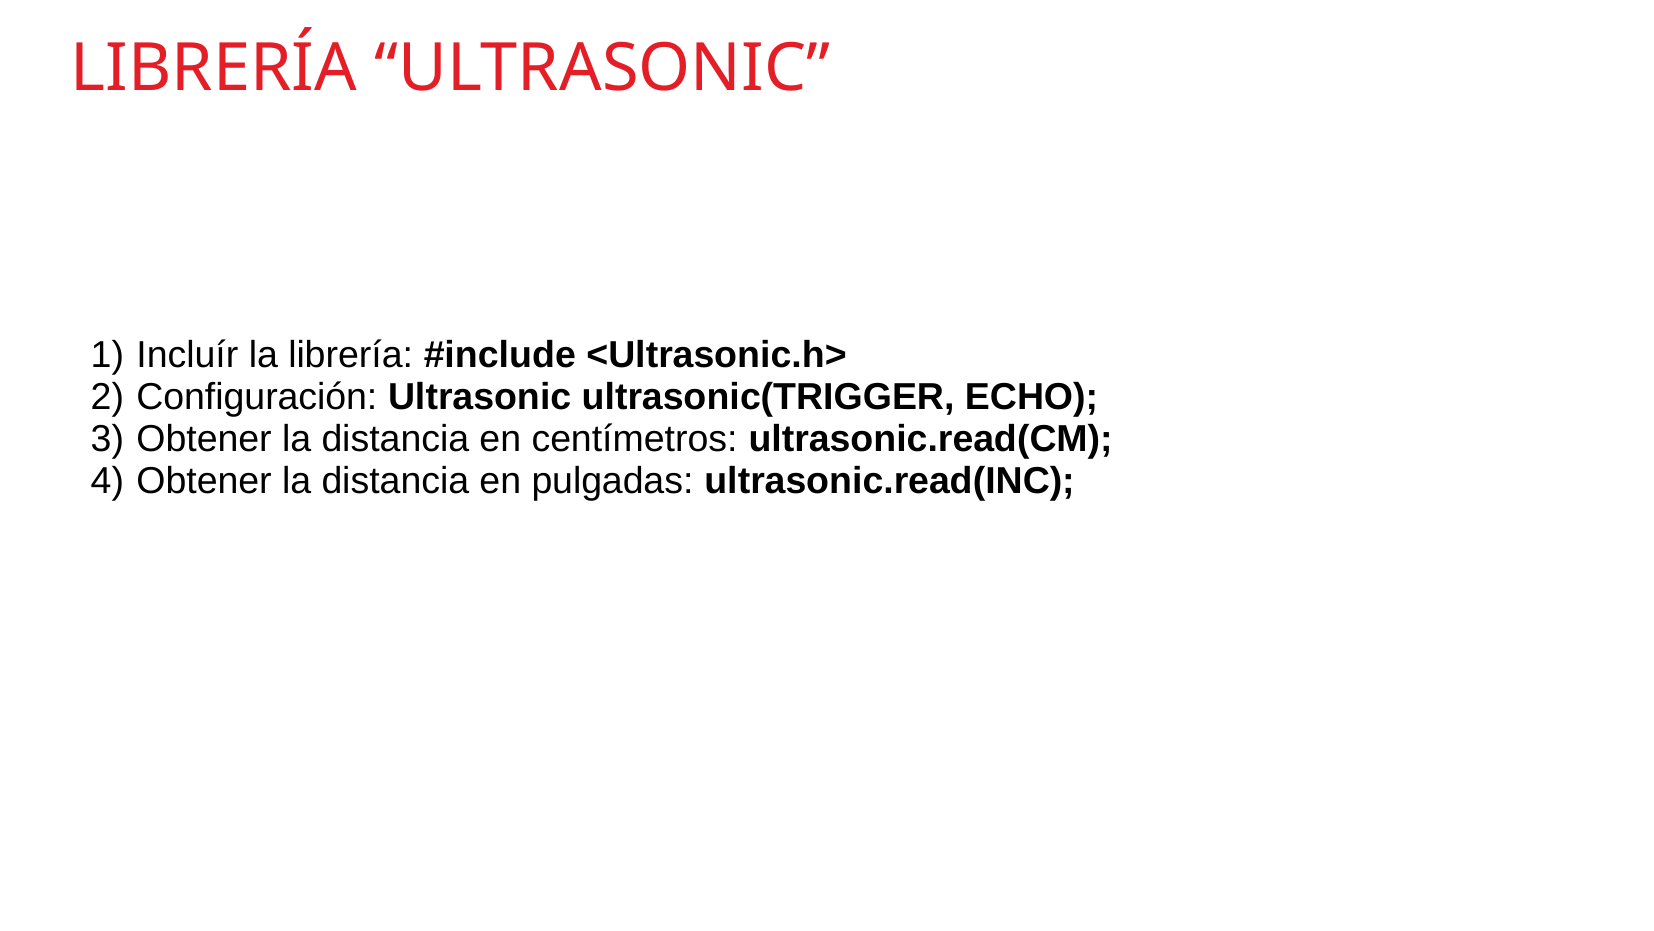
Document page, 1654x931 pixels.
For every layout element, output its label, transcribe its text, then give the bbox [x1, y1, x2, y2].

text_box Incluír la librería: #include <Ultrasonic.h> Configuración: Ultrasonic ultrasonic(TRIGGER, ECHO); Obtener la distancia en centímetros: ultrasonic.read(CM); Obtener la distancia en pulgadas: ultrasonic.read(INC); [75, 326, 1578, 582]
title LIBRERÍA “ULTRASONIC” [70, 11, 1347, 118]
